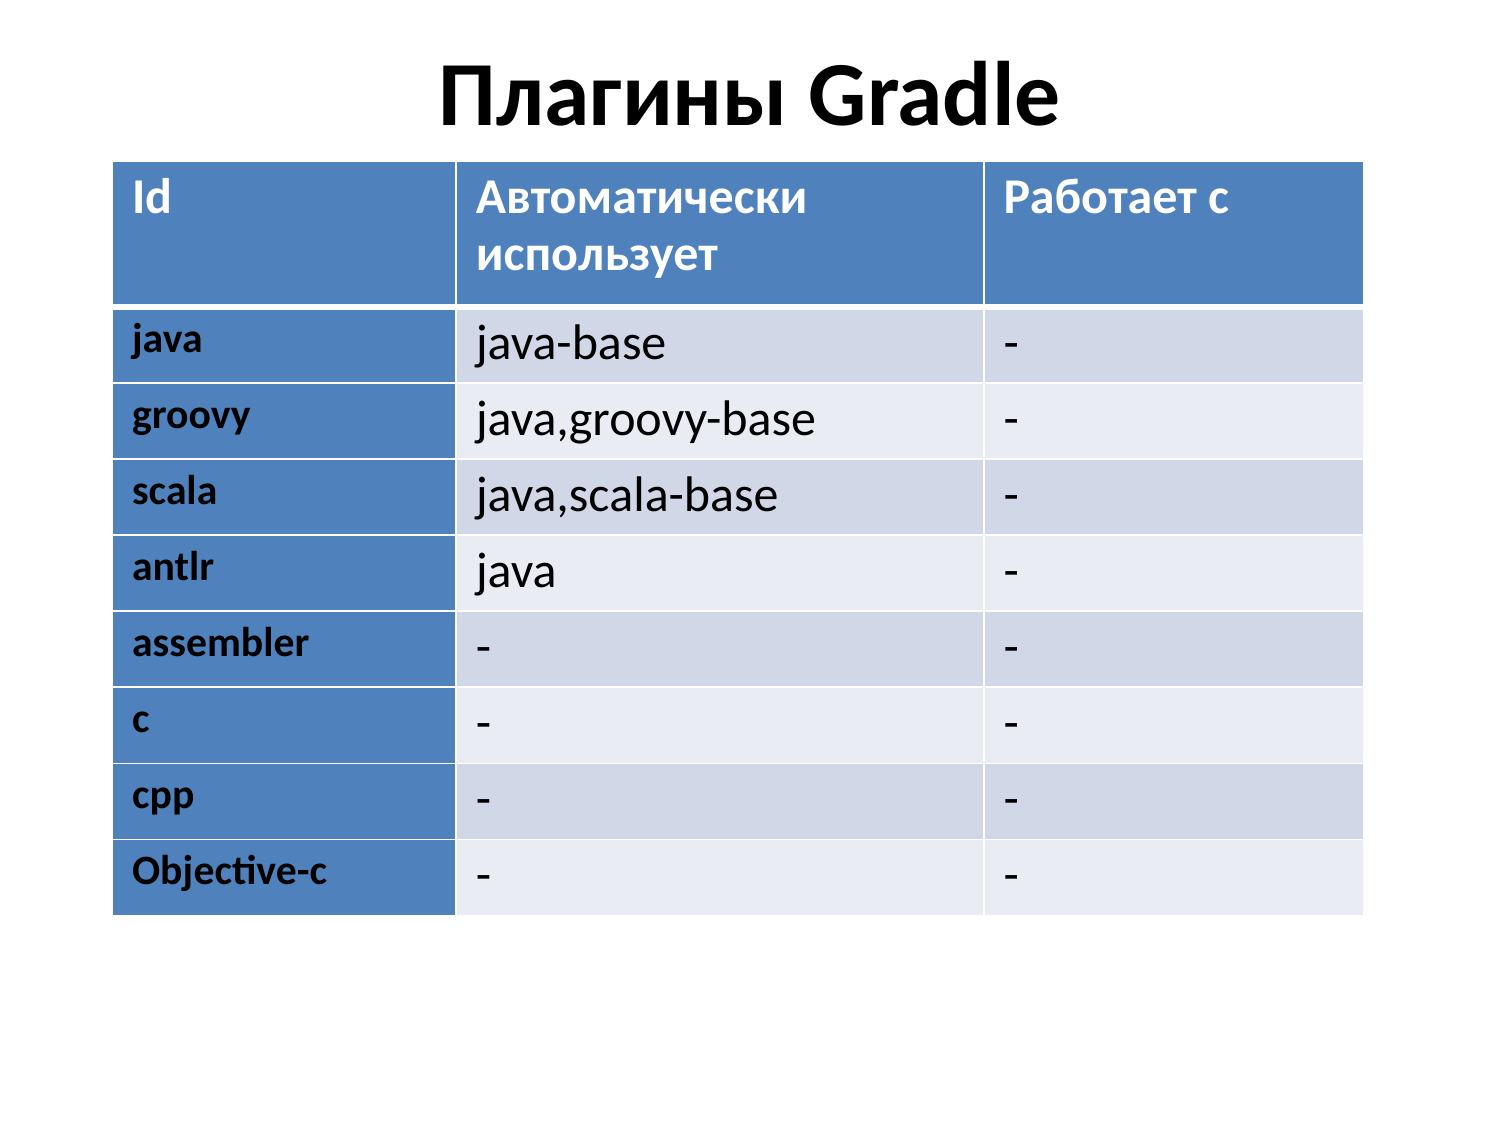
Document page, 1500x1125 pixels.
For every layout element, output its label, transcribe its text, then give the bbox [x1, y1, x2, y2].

table_cell - [985, 310, 1363, 382]
table_cell scala [113, 460, 455, 534]
table_cell - [457, 840, 983, 915]
table_cell java,scala-base [457, 460, 983, 534]
table_header Автоматически использует [457, 162, 983, 304]
table_header Id [113, 162, 455, 304]
table_header Работает с [985, 162, 1363, 304]
table_cell - [457, 612, 983, 686]
table_cell java [457, 536, 983, 610]
table_cell java [113, 310, 455, 382]
table_cell - [457, 688, 983, 763]
table_cell - [985, 384, 1363, 458]
table_cell - [985, 612, 1363, 686]
table_cell - [985, 688, 1363, 763]
table_cell - [985, 764, 1363, 839]
table_cell assembler [113, 612, 455, 686]
table_cell - [985, 840, 1363, 915]
table_cell - [985, 536, 1363, 610]
table_cell c [113, 688, 455, 763]
table_cell - [985, 460, 1363, 534]
table_cell java,groovy-base [457, 384, 983, 458]
table_cell - [457, 764, 983, 839]
title Плагины Gradle [75, 19, 1425, 159]
table_cell Objective-c [113, 840, 455, 915]
table_cell antlr [113, 536, 455, 610]
table_cell groovy [113, 384, 455, 458]
table_cell java-base [457, 310, 983, 382]
table_cell cpp [113, 764, 455, 839]
